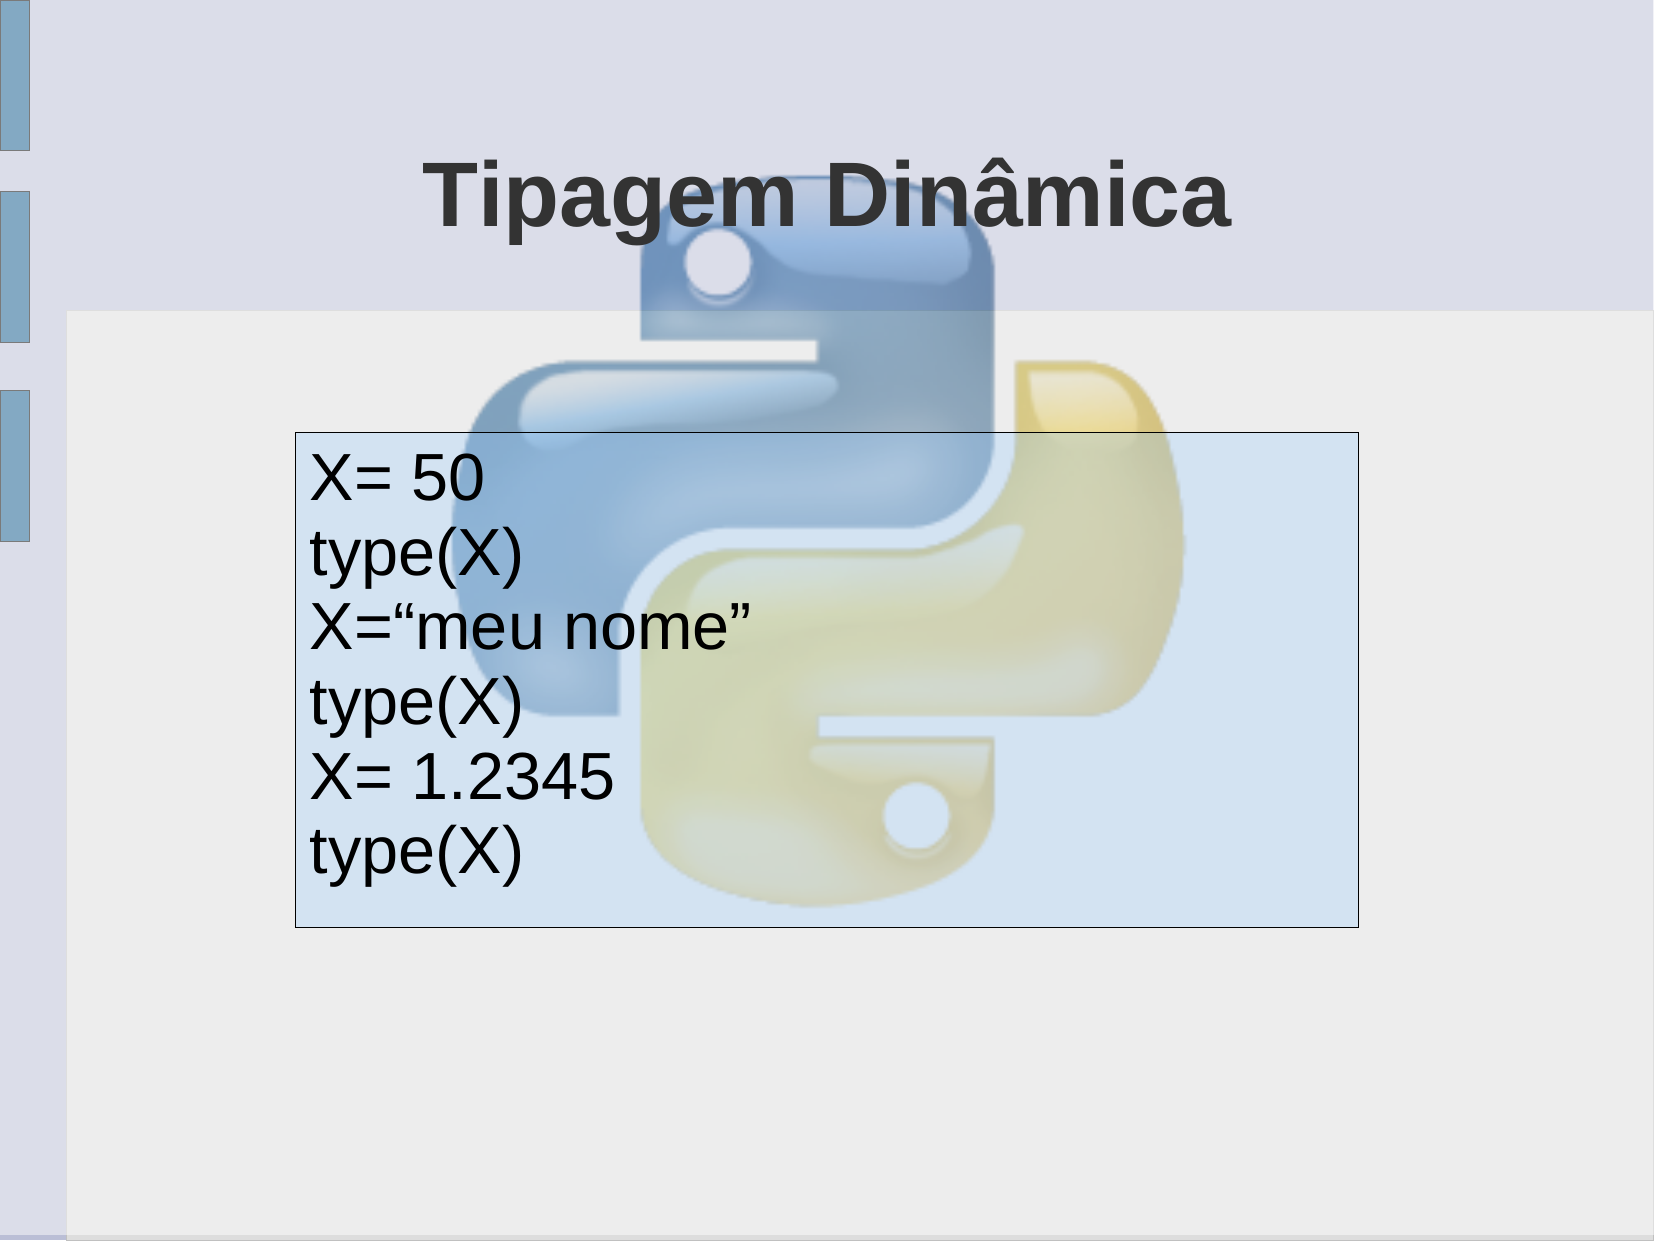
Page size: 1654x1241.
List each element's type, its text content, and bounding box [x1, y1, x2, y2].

title Tipagem Dinâmica [121, 91, 1534, 299]
picture [0, 0, 1654, 1235]
text_box X= 50 type(X) X=“meu nome” type(X) X= 1.2345 type(X) [295, 432, 1359, 928]
